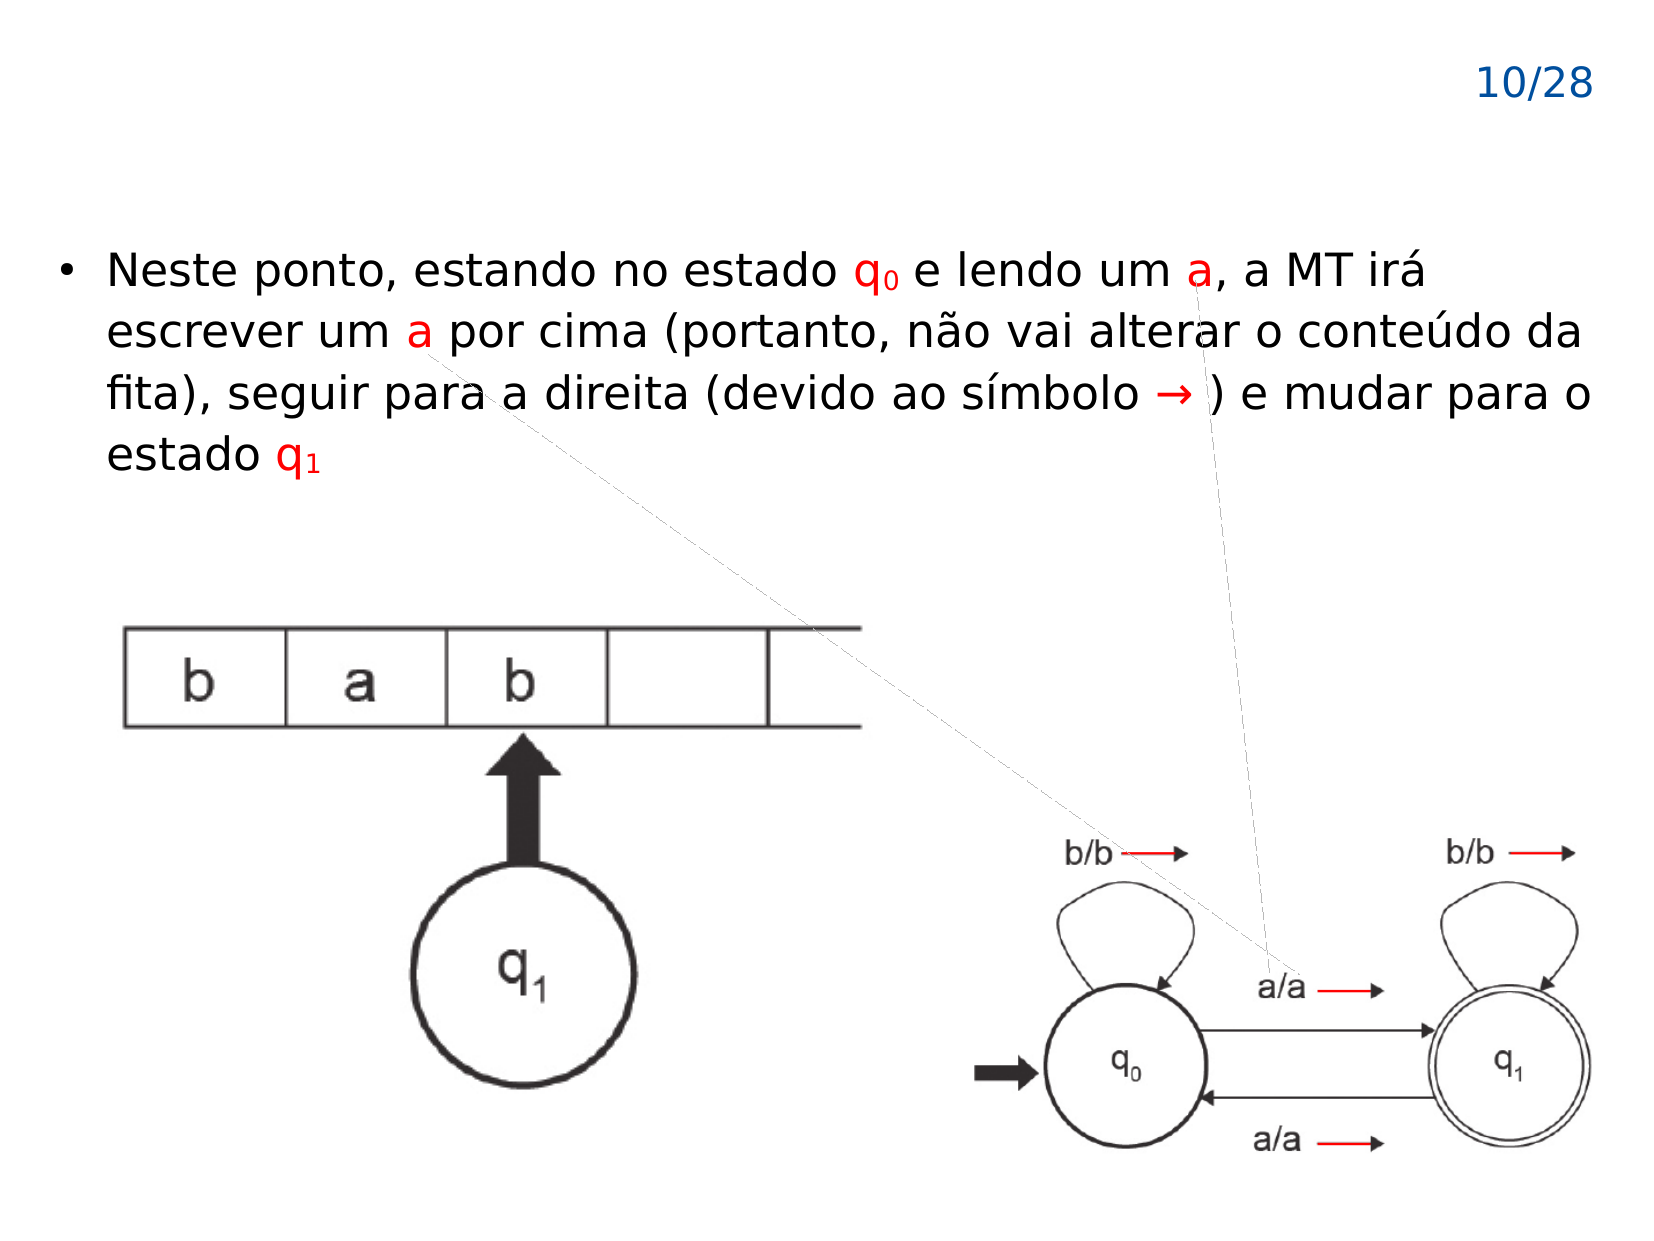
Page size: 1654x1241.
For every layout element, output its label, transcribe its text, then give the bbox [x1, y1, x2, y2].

picture [117, 620, 875, 1094]
list Neste ponto, estando no estado q0 e lendo um a, a MT irá escrever um a por cima (portanto, não vai alterar o conteúdo da fita), seguir para a direita (devido ao símbolo → ) e mudar para o estado q1 [59, 236, 1595, 1211]
picture [972, 829, 1595, 1158]
